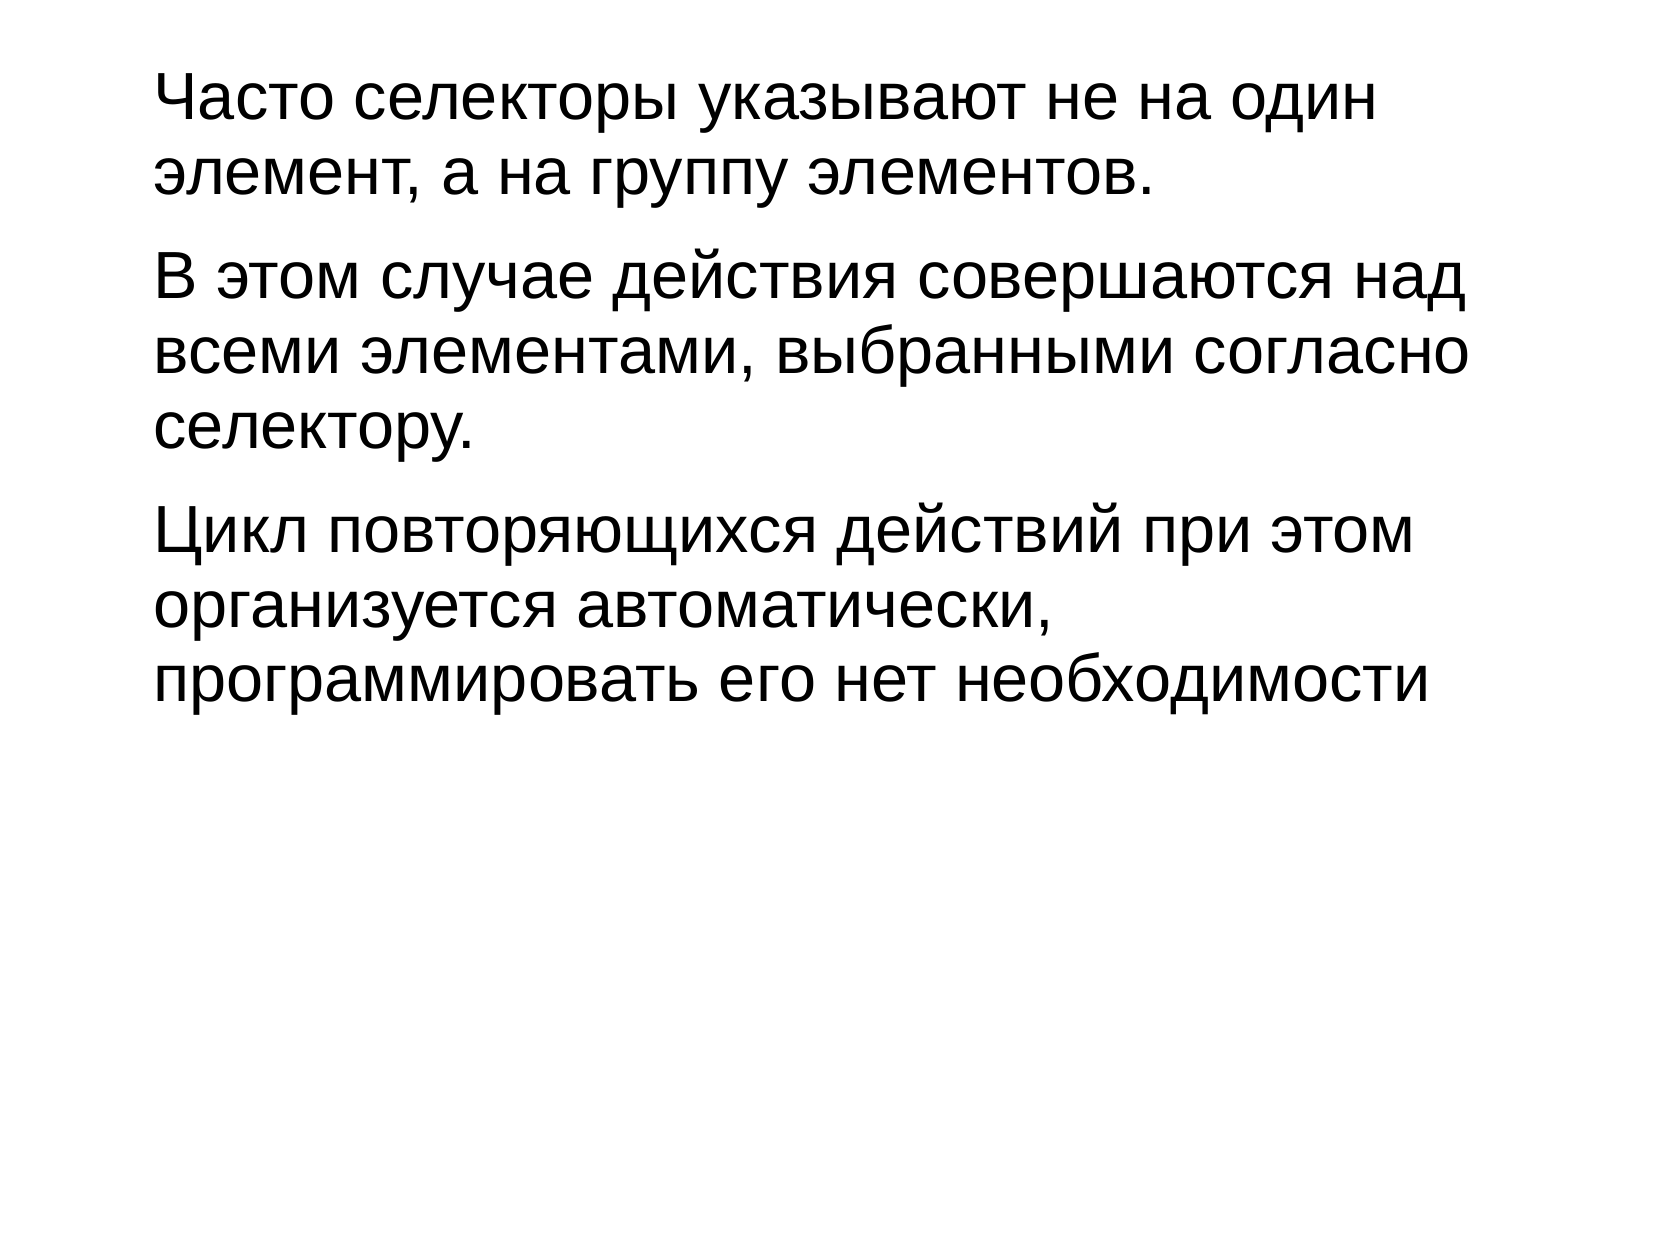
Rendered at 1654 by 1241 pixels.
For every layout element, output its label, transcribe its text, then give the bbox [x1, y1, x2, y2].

list Часто селекторы указывают не на один элемент, а на группу элементов. В этом случае действия совершаются над всеми элементами, выбранными согласно селектору. Цикл повторяющихся действий при этом организуется автоматически, программировать его нет необходимости [82, 59, 1571, 1109]
